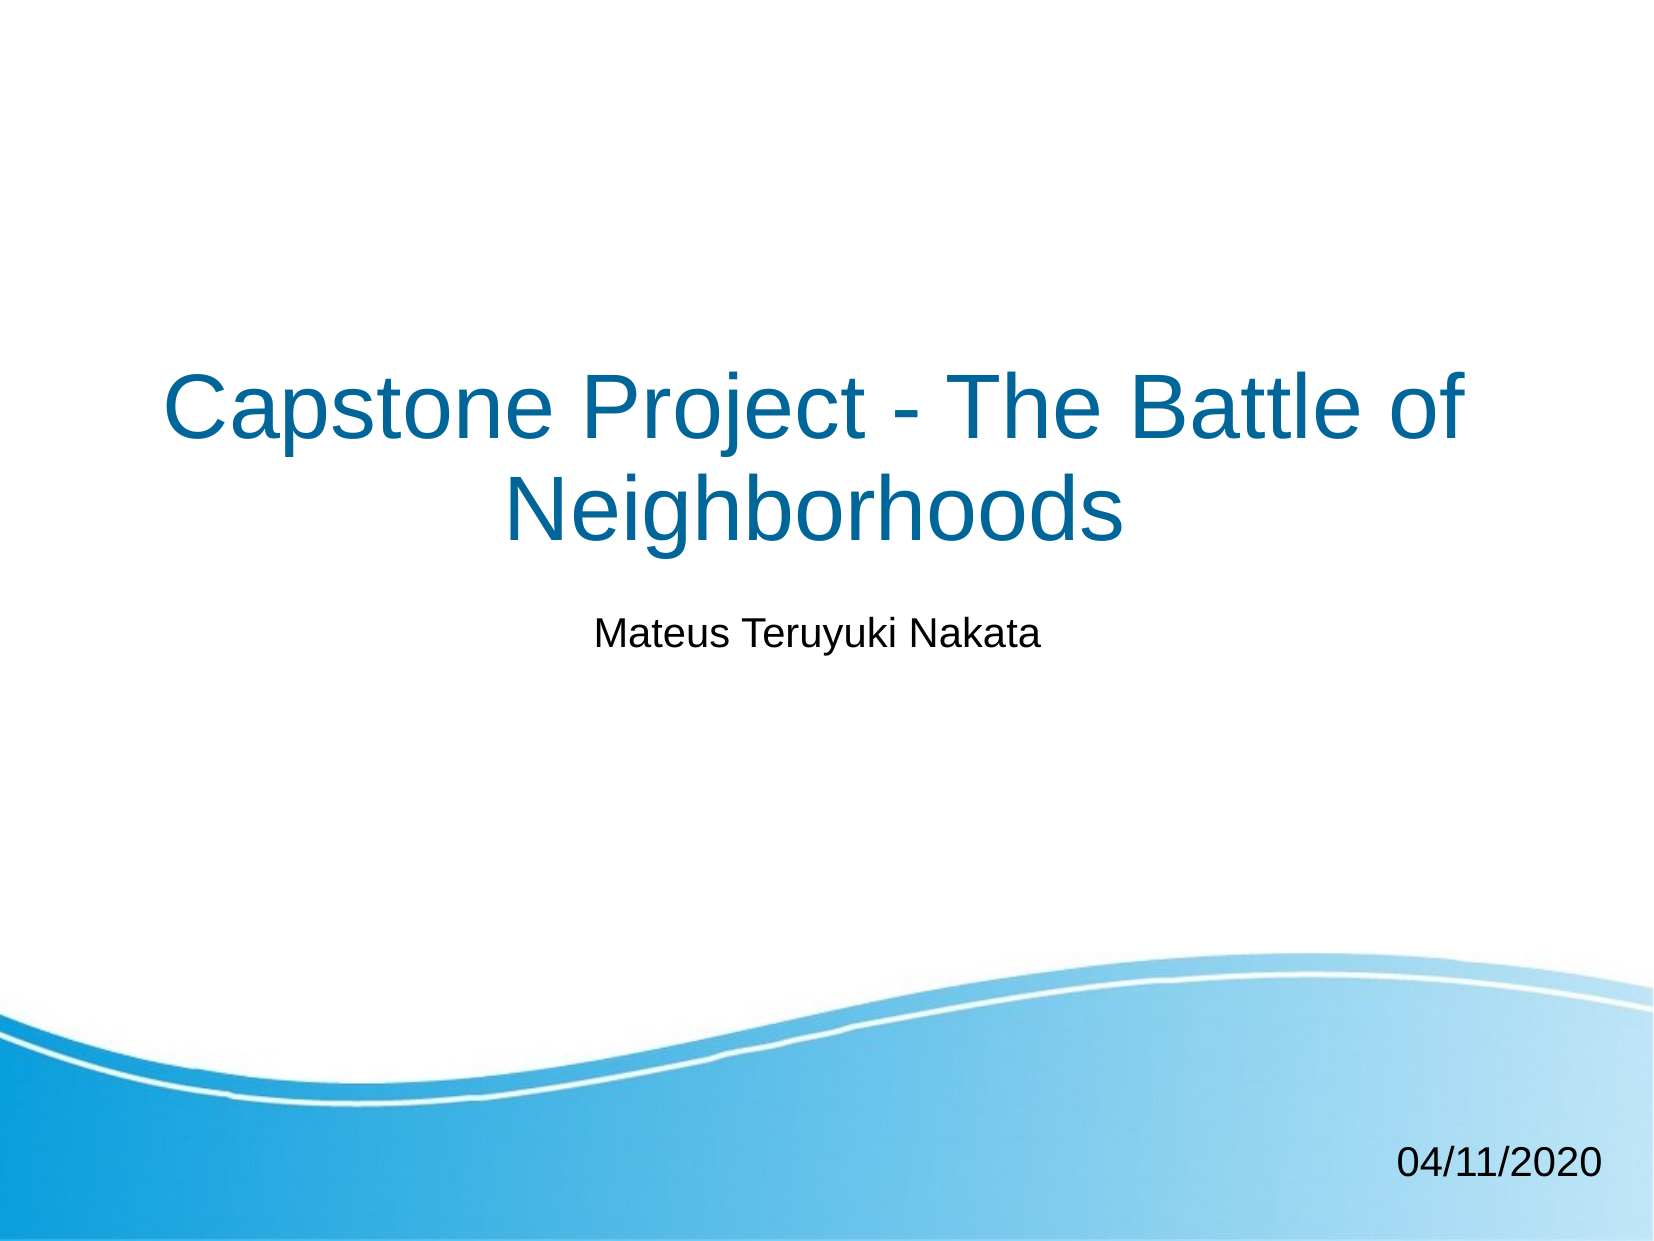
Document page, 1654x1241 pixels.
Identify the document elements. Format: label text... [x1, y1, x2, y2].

title Capstone Project - The Battle of Neighborhoods [70, 354, 1560, 562]
text_box Mateus Teruyuki Nakata [578, 602, 1276, 664]
text_box 04/11/2020 [1381, 1131, 1619, 1193]
picture [0, 952, 1654, 1241]
